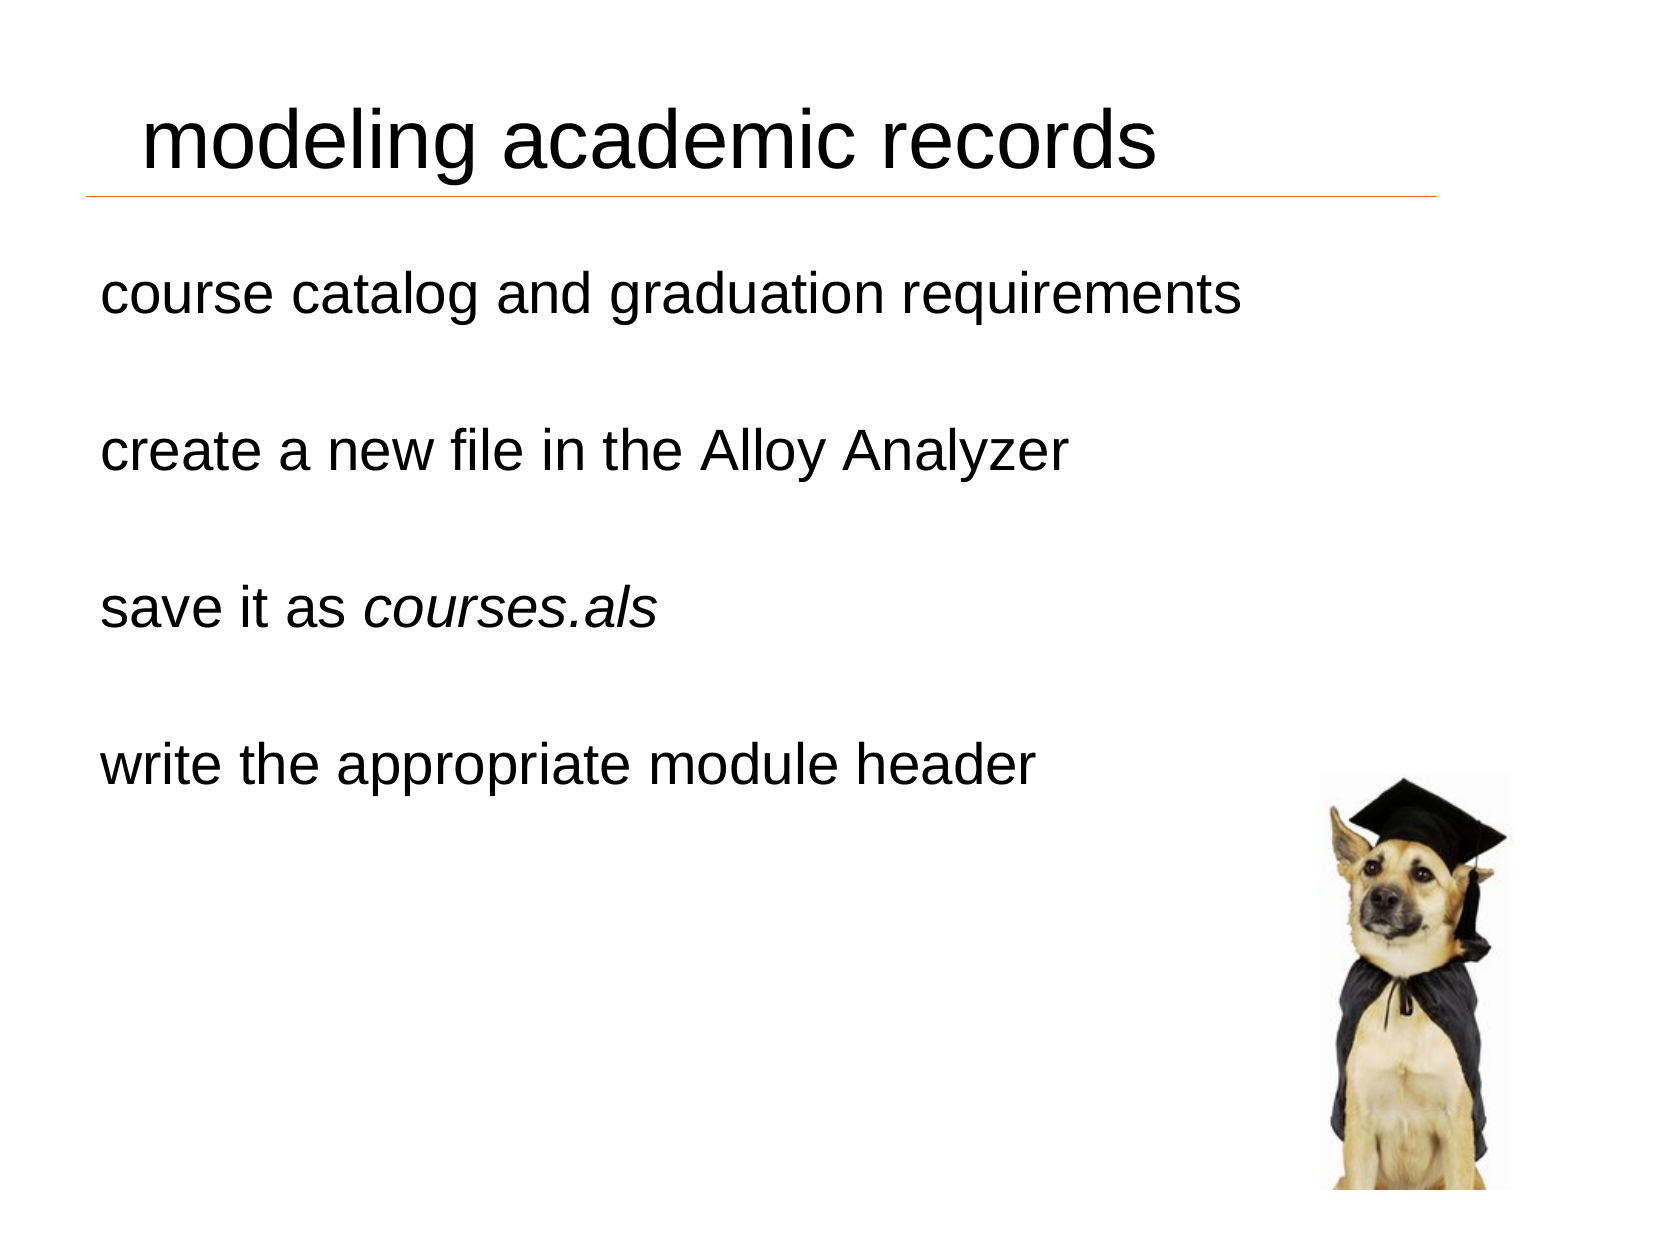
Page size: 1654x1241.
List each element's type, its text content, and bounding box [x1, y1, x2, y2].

title modeling academic records [141, 86, 1604, 193]
list course catalog and graduation requirements create a new file in the Alloy Analyzer save it as courses.als write the appropriate module header [82, 261, 1571, 1120]
picture [1243, 773, 1590, 1190]
